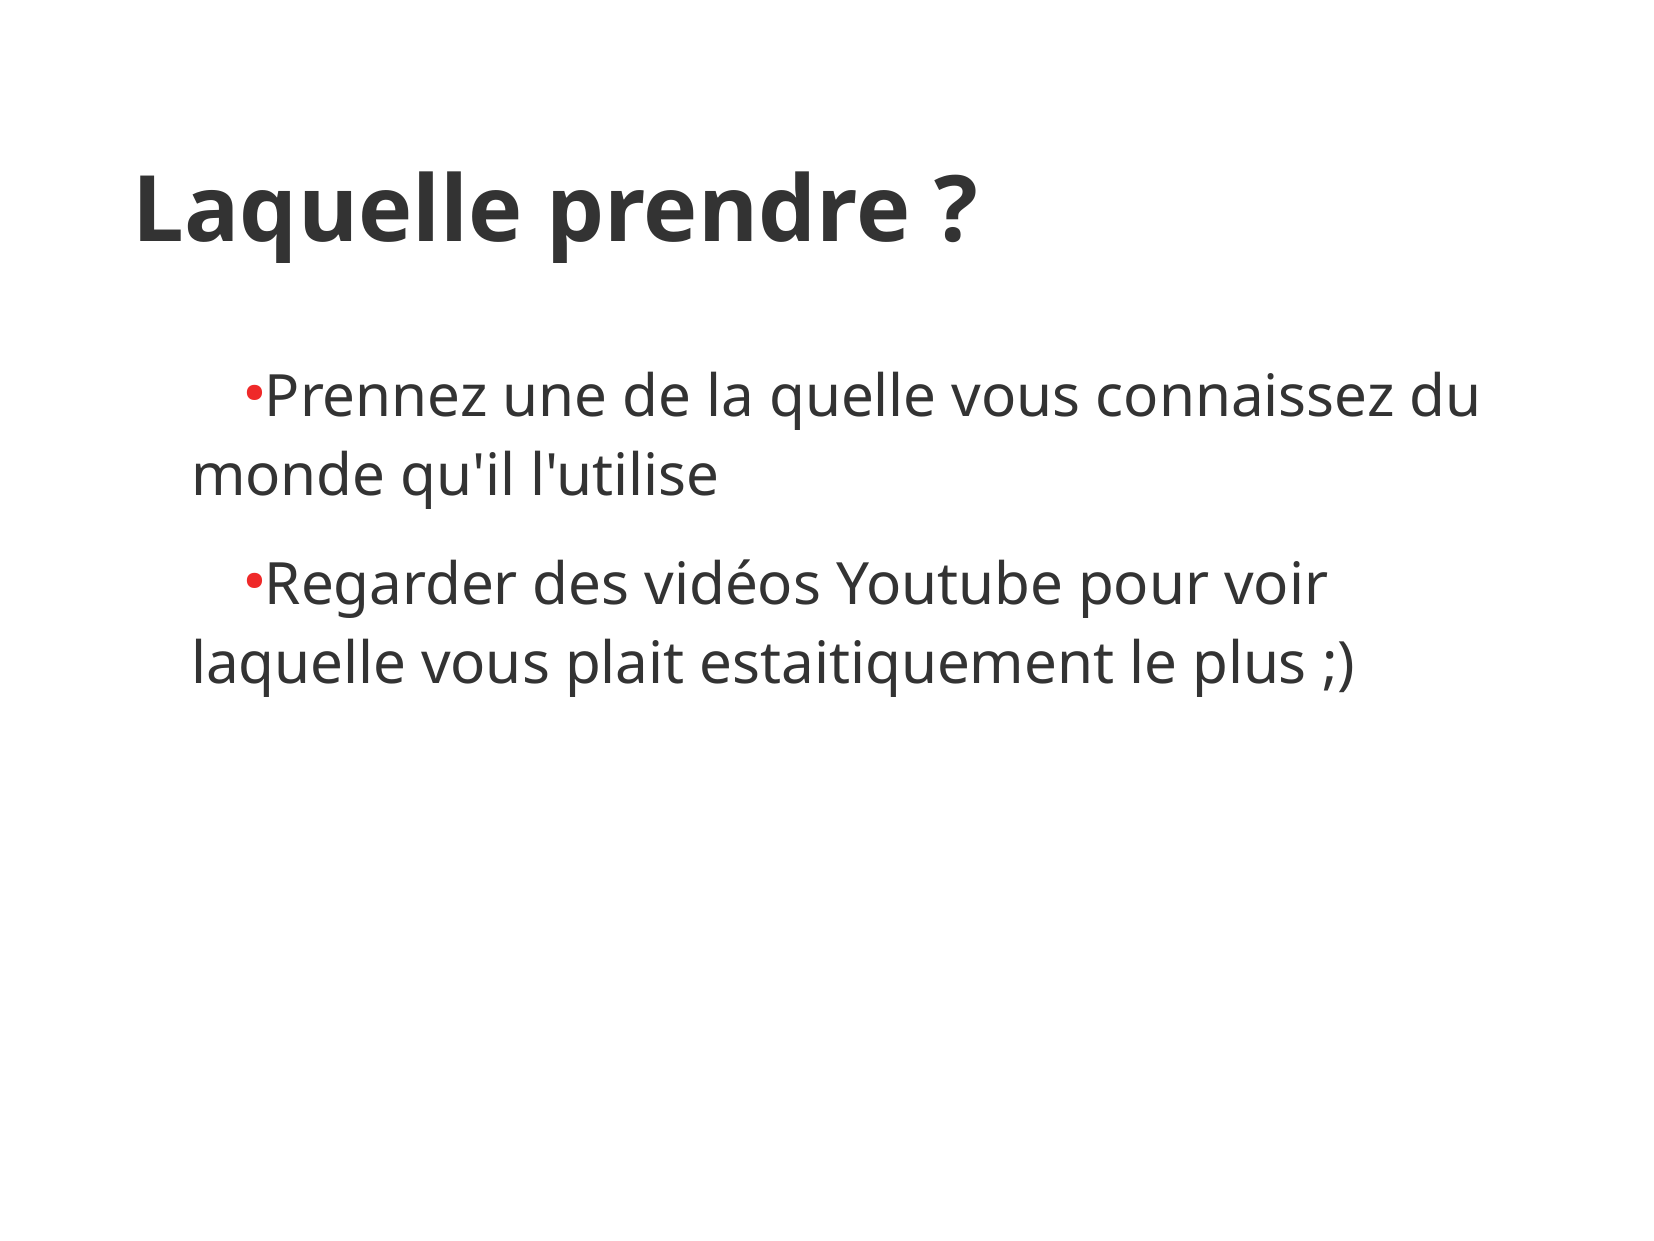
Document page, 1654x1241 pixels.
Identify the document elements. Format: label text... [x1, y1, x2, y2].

text_box Laquelle prendre ? [118, 102, 1571, 311]
list Prennez une de la quelle vous connaissez du monde qu'il l'utilise Regarder des vidéos Youtube pour voir laquelle vous plait estaitiquement le plus ;) [118, 354, 1536, 1074]
